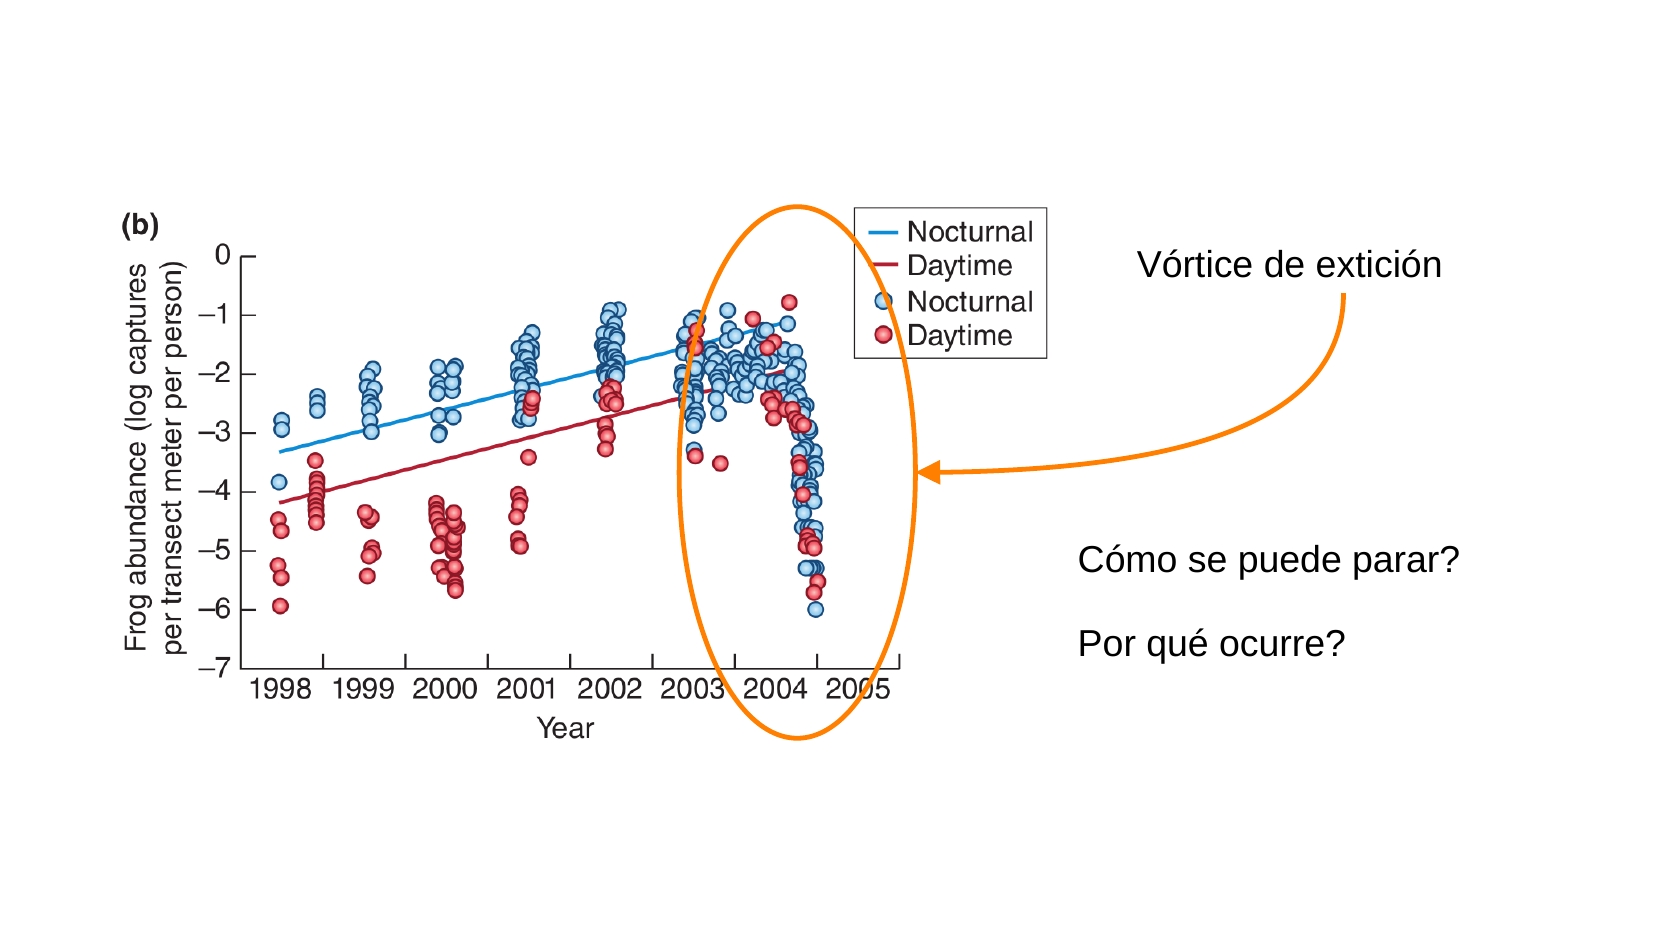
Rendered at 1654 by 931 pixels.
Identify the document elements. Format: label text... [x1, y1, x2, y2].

picture [682, 210, 913, 735]
picture [84, 139, 1093, 768]
text_box Cómo se puede parar? Por qué ocurre? [1062, 531, 1565, 673]
text_box Vórtice de extición [1122, 236, 1565, 294]
